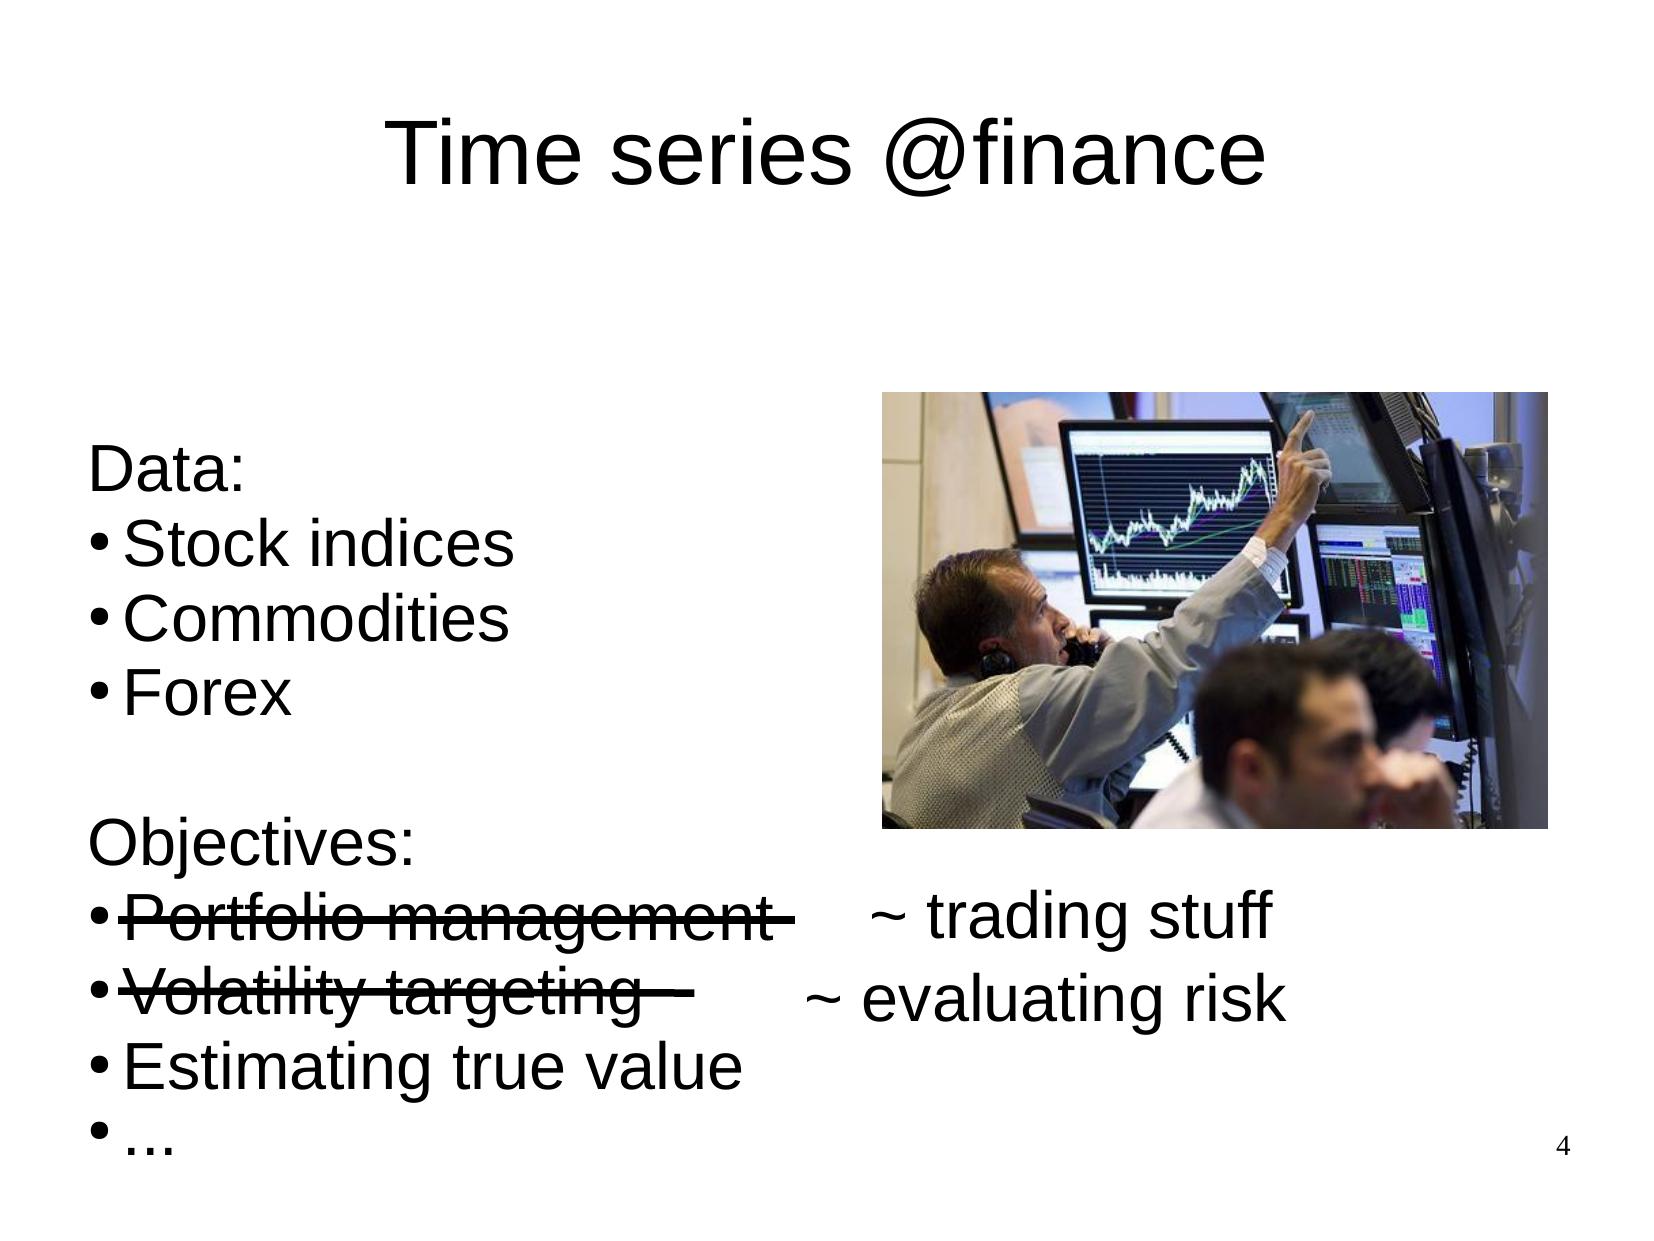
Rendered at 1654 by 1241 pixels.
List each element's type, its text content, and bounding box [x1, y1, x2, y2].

title Time series @finance [82, 49, 1571, 257]
text_box ... [52, 1095, 209, 1171]
text_box Data: Stock indices Commodities Forex Objectives: Portfolio management Volatility targeting Estimating true value [52, 364, 980, 1171]
picture [980, 392, 1548, 829]
text_box ~ trading stuff [783, 870, 1290, 953]
text_box ~ evaluating risk [718, 953, 1305, 1043]
